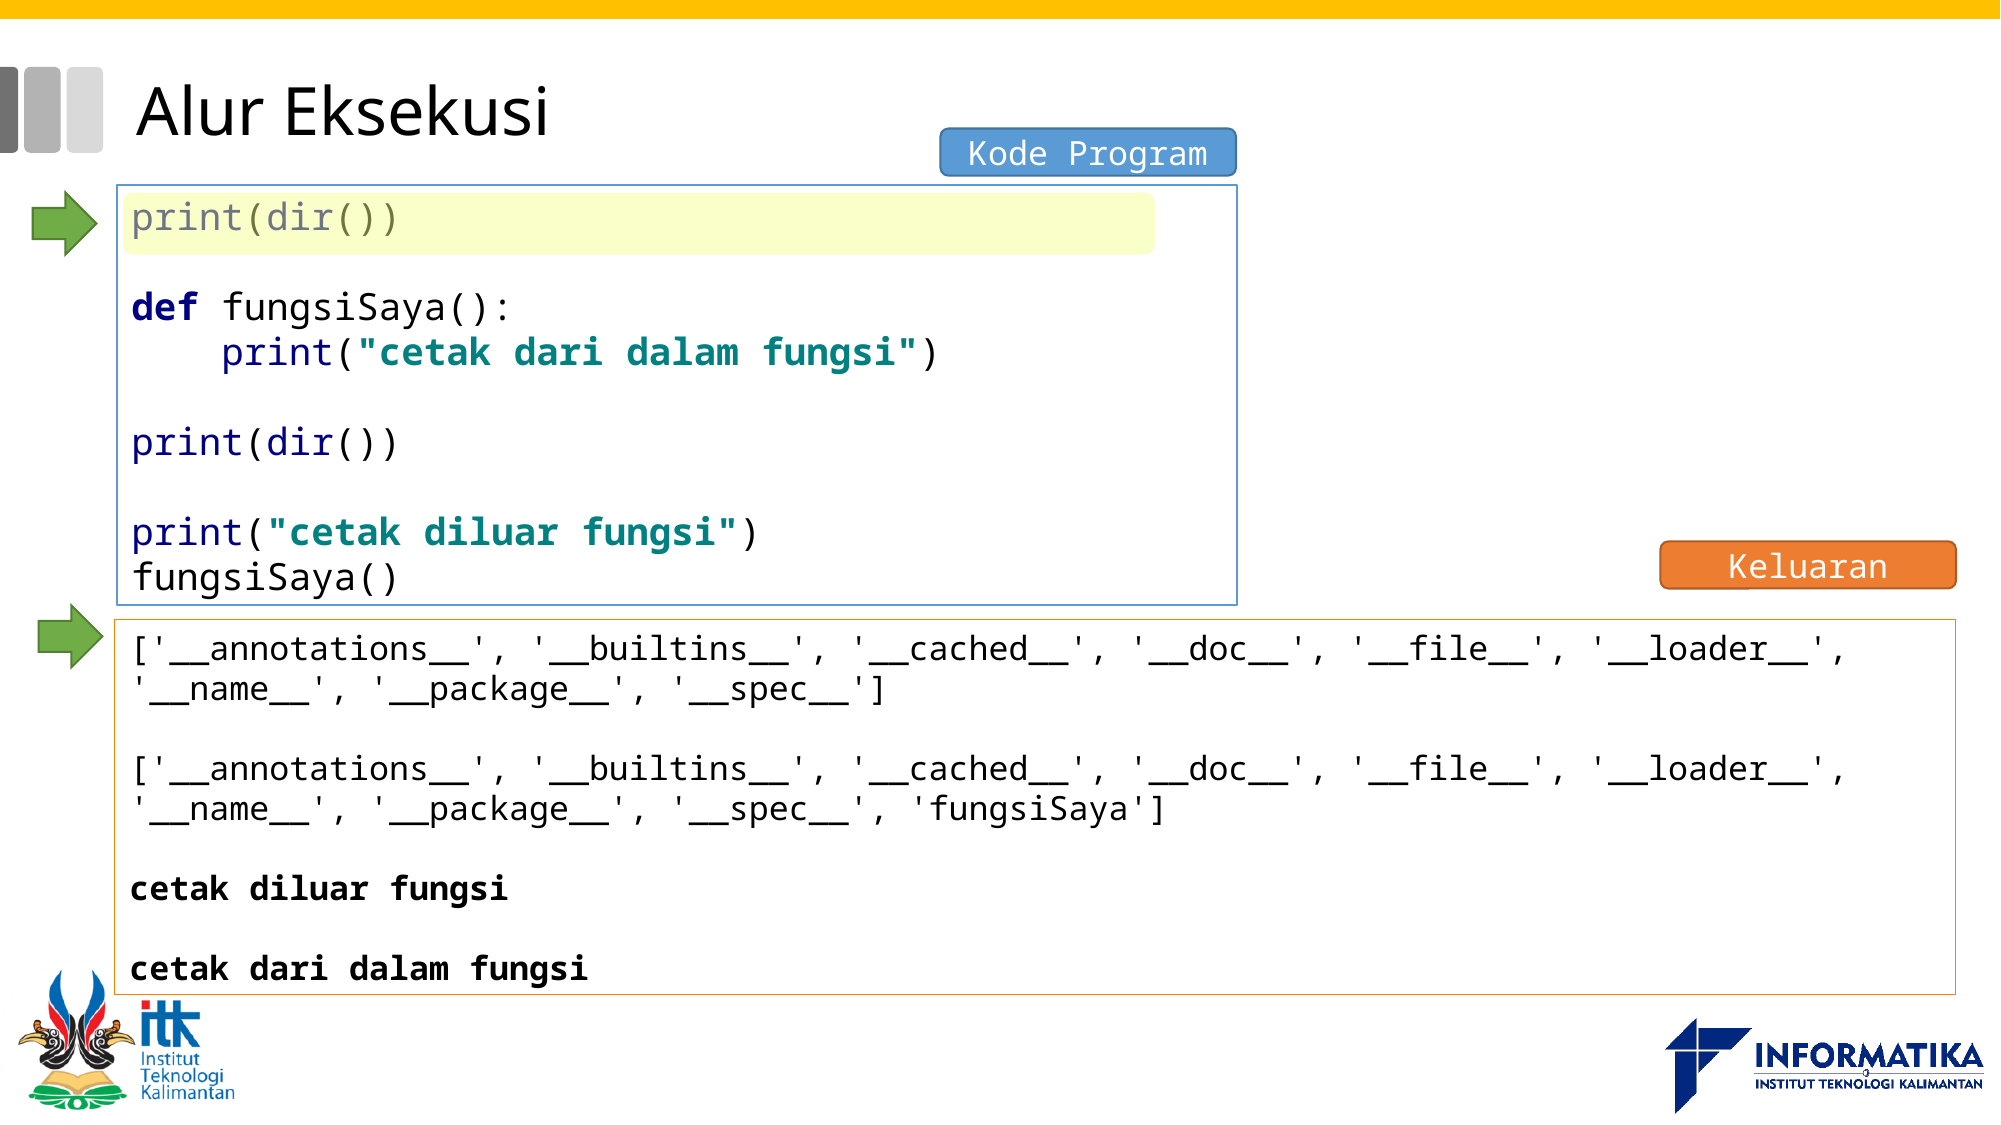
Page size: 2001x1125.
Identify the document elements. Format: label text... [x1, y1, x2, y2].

picture [0, 935, 253, 1125]
text_box Keluaran [1660, 541, 1957, 589]
text_box ['__annotations__', '__builtins__', '__cached__', '__doc__', '__file__', '__loader__', '__name__', '__package__', '__spec__'] ['__annotations__', '__builtins__', '__cached__', '__doc__', '__file__', '__loader__', '__name__', '__package__', '__spec__', 'fungsiSaya'] cetak diluar fungsi cetak dari dalam fungsi [114, 619, 1956, 995]
title Alur Eksekusi [116, 57, 1842, 170]
text_box [123, 192, 1155, 255]
text_box print(dir()) def fungsiSaya(): print("cetak dari dalam fungsi") print(dir()) print("cetak diluar fungsi") fungsiSaya() [116, 185, 1238, 605]
text_box [0, 0, 2000, 19]
text_box Kode Program [940, 128, 1237, 176]
picture [1664, 1017, 1984, 1114]
text_box [38, 605, 103, 668]
text_box [32, 192, 97, 255]
